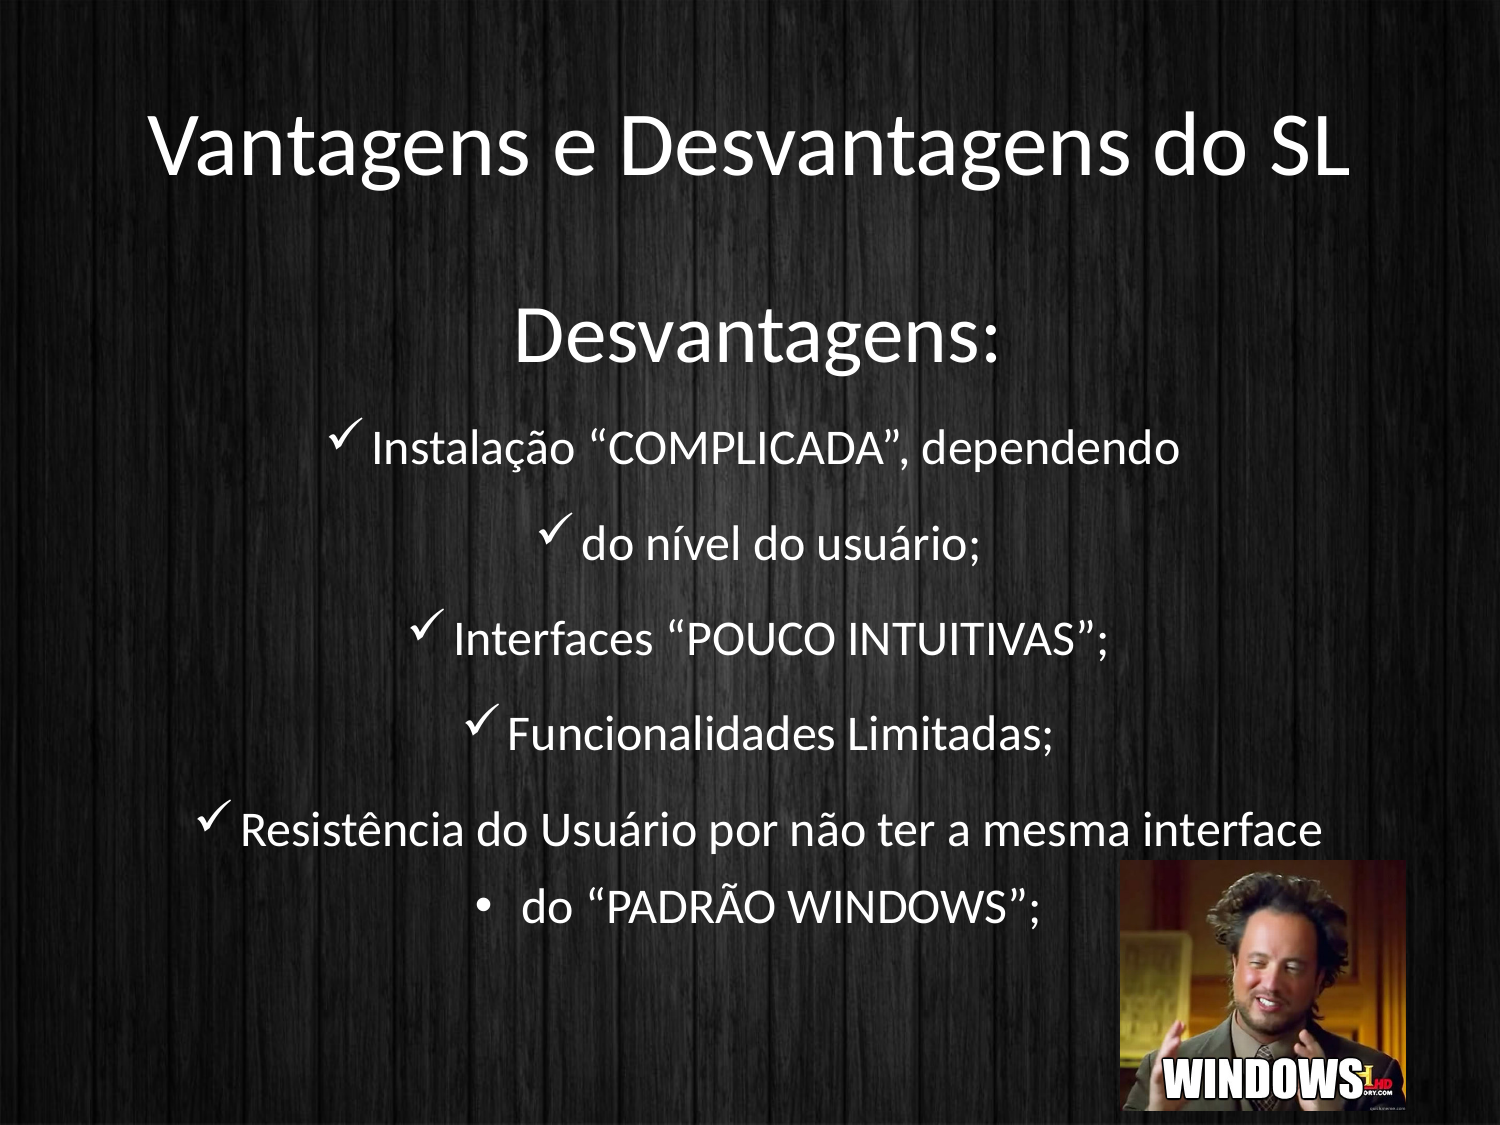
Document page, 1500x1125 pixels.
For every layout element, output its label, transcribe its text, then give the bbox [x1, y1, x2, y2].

text_box Vantagens e Desvantagens do SL [75, 45, 1425, 233]
picture [0, 0, 1500, 1125]
text_box Desvantagens: Instalação “COMPLICADA”, dependendo do nível do usuário; Interfaces “POUCO INTUITIVAS”; Funcionalidades Limitadas; Resistência do Usuário por não ter a mesma interface do “PADRÃO WINDOWS”; [178, 271, 1339, 942]
